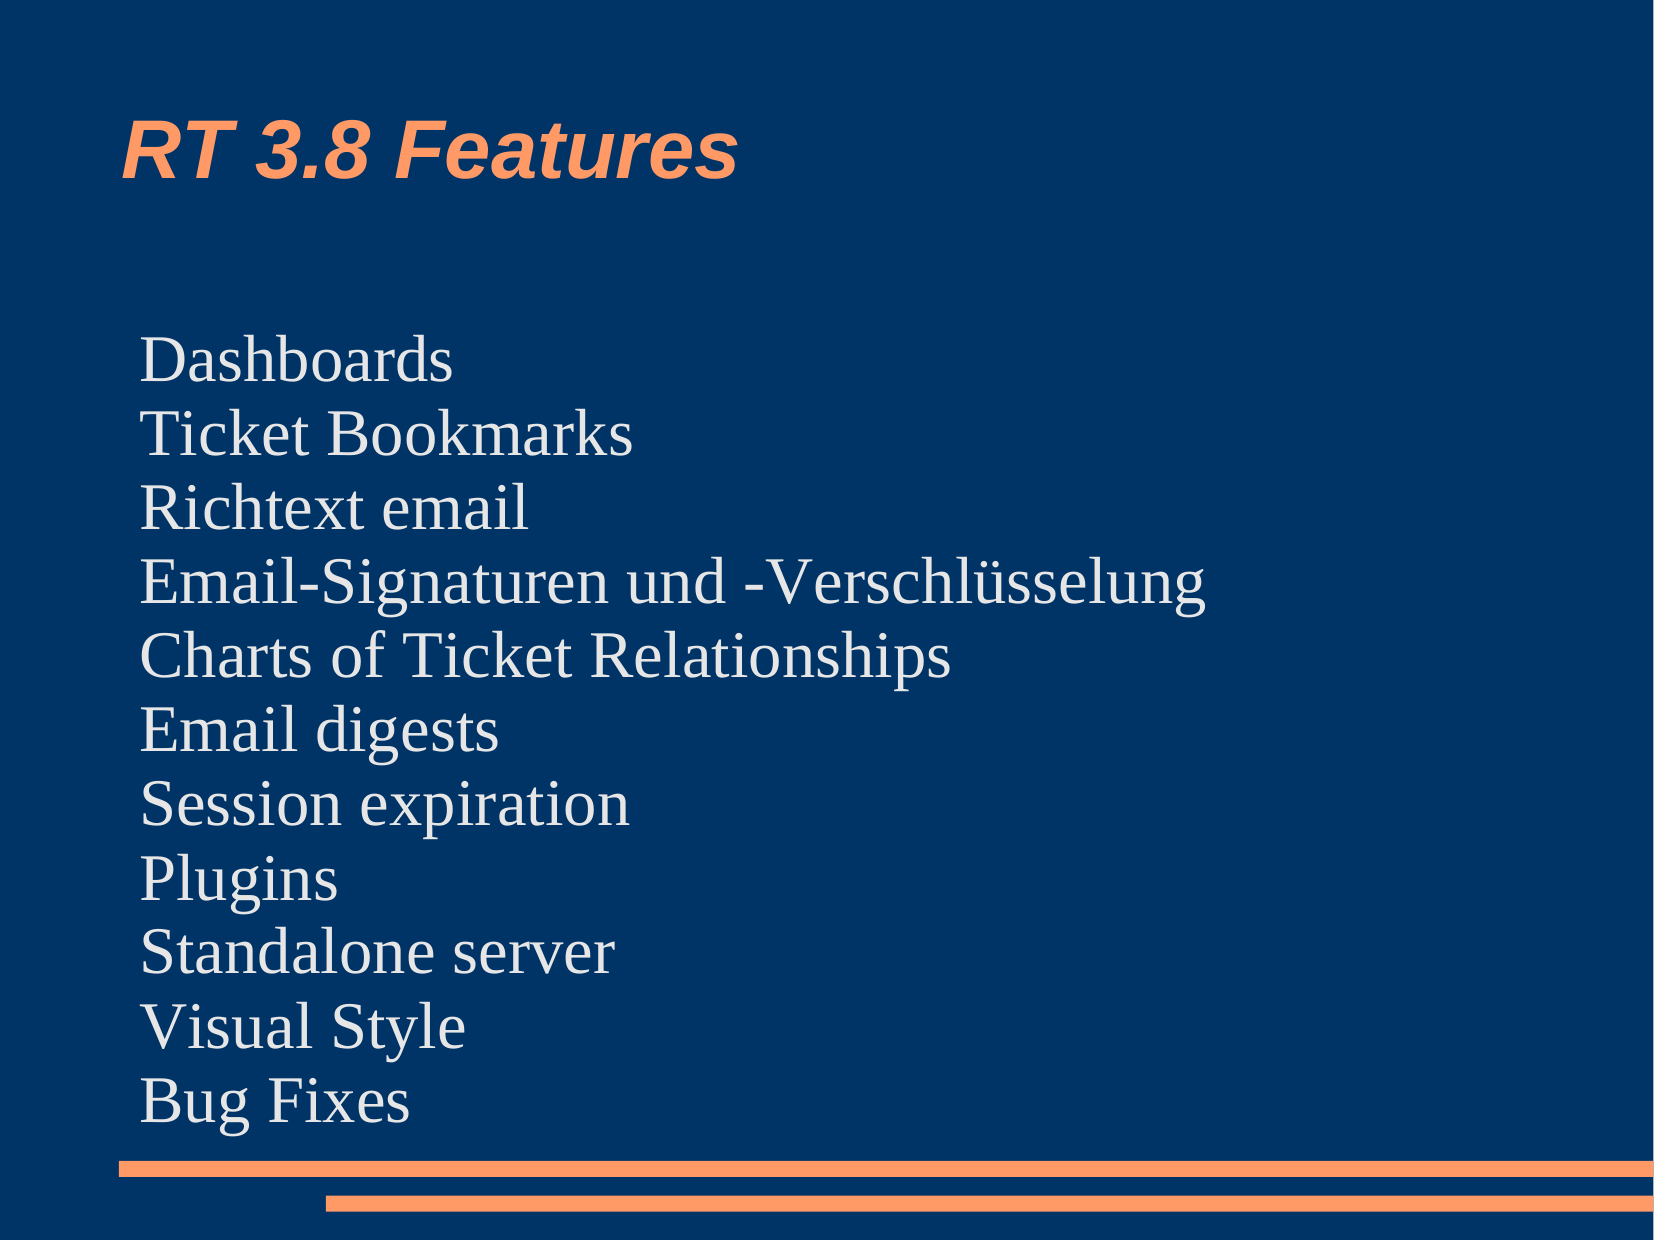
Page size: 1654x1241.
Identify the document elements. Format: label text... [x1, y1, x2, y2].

title RT 3.8 Features [121, 53, 1534, 247]
list Dashboards Ticket Bookmarks Richtext email Email-Signaturen und -Verschlüsselung Charts of Ticket Relationships Email digests Session expiration Plugins Standalone server Visual Style Bug Fixes [121, 322, 1561, 1137]
